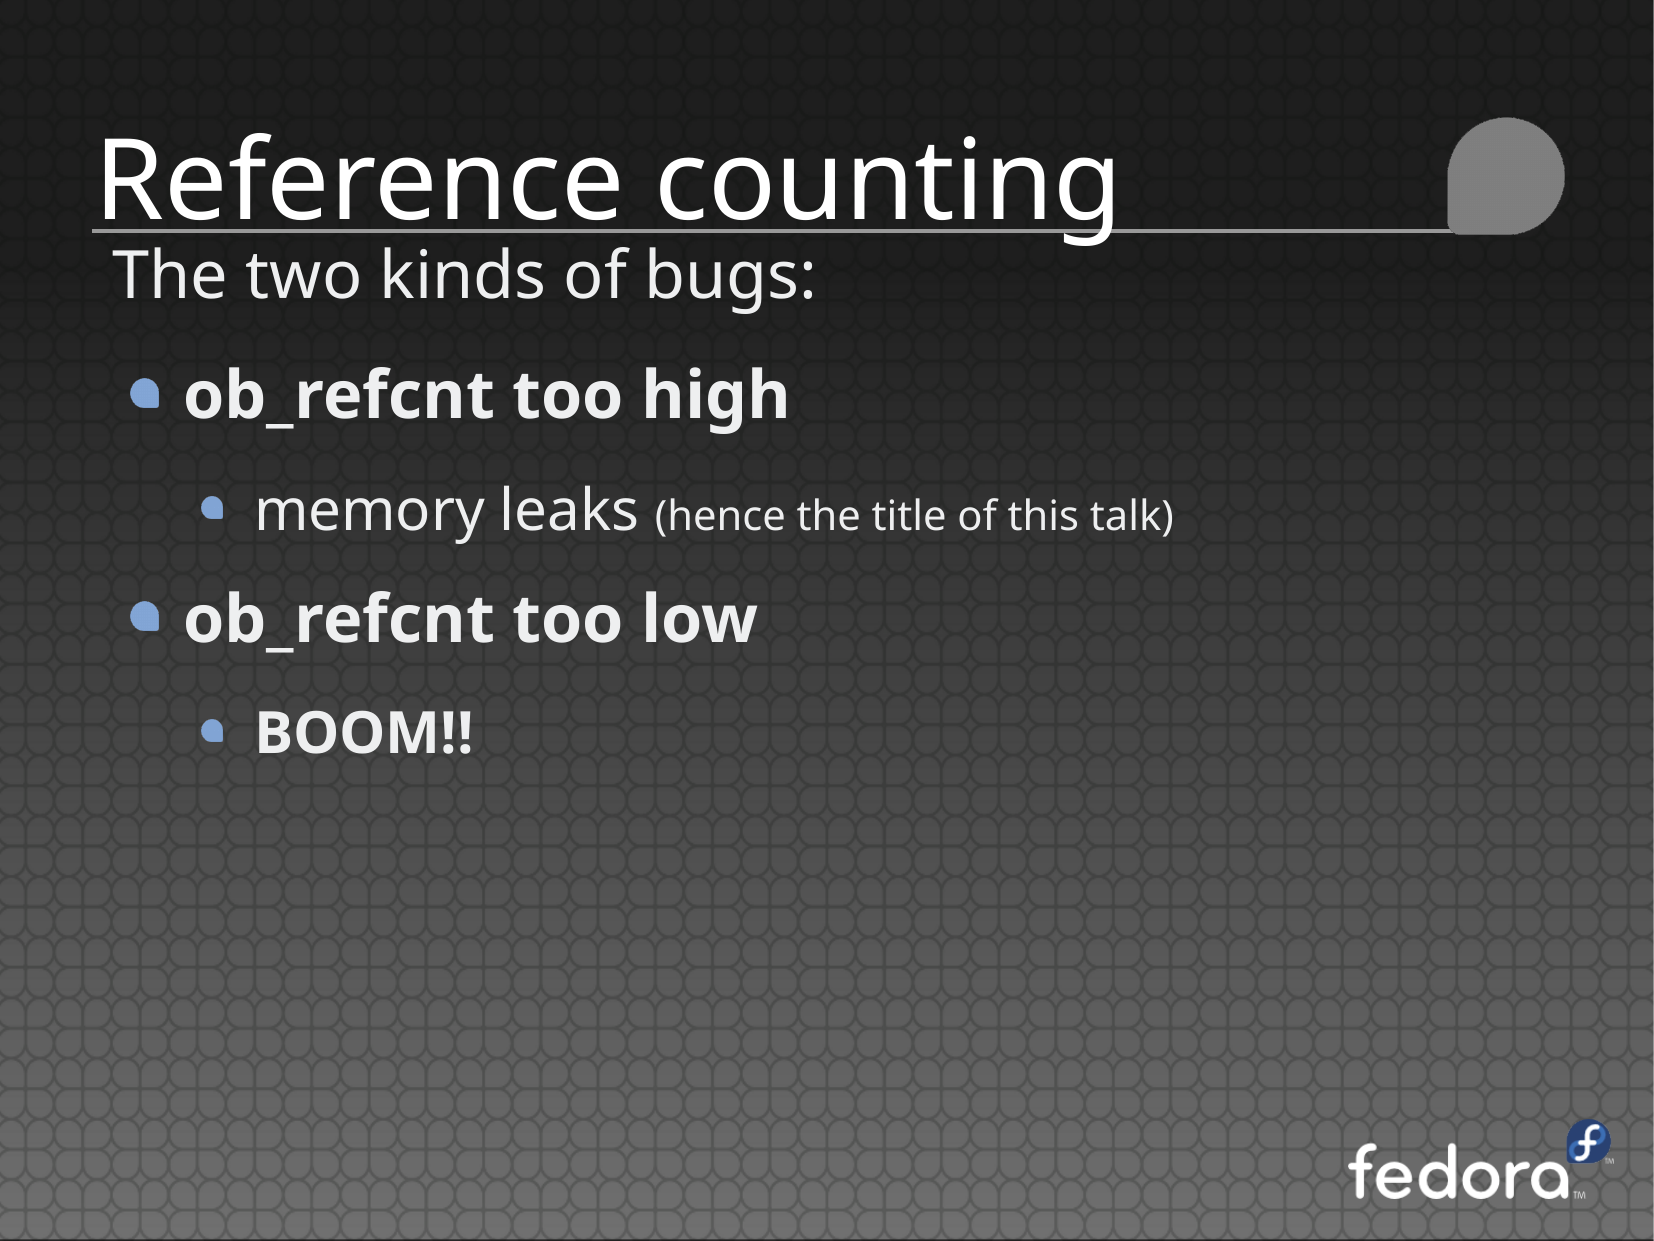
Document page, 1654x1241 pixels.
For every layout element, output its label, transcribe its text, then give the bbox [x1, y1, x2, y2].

title Reference counting [94, 100, 1426, 251]
picture [0, 0, 1654, 1241]
list The two kinds of bugs: ob_refcnt too high memory leaks (hence the title of this talk) ob_refcnt too low BOOM!! [112, 227, 1501, 1163]
